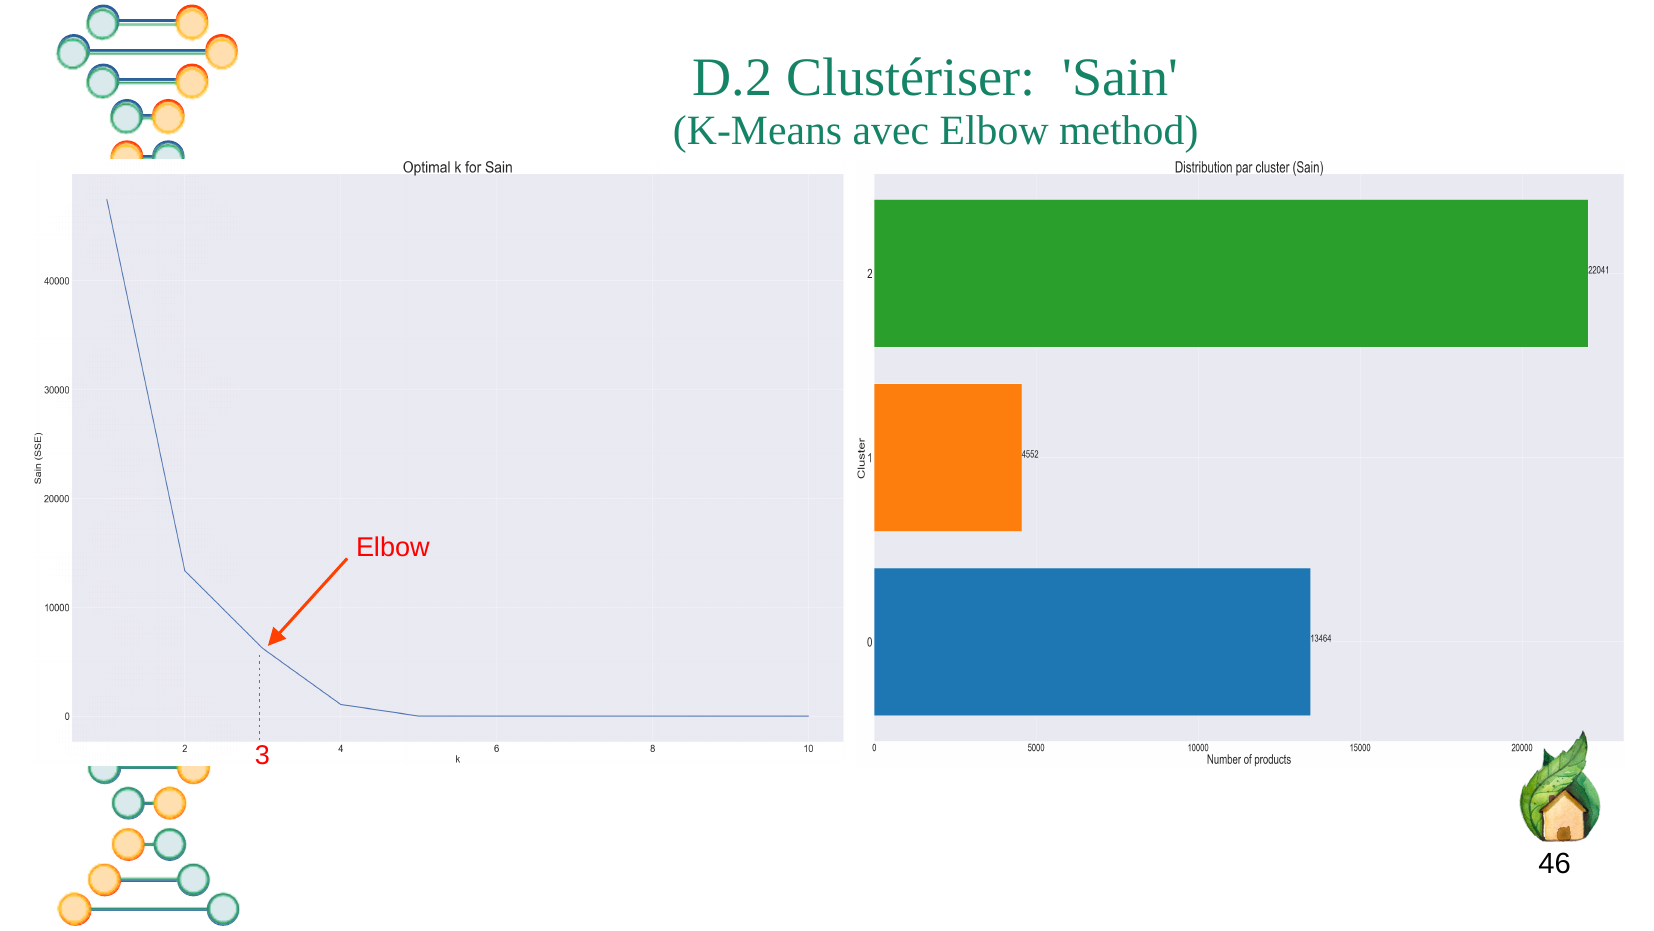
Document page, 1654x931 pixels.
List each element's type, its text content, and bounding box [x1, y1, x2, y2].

text_box 3 [239, 732, 308, 798]
title D.2 Clustériser: 'Sain' (K-Means avec Elbow method) [236, 23, 1565, 178]
picture [856, 159, 1625, 845]
text_box Elbow [341, 524, 580, 609]
picture [0, 0, 845, 931]
